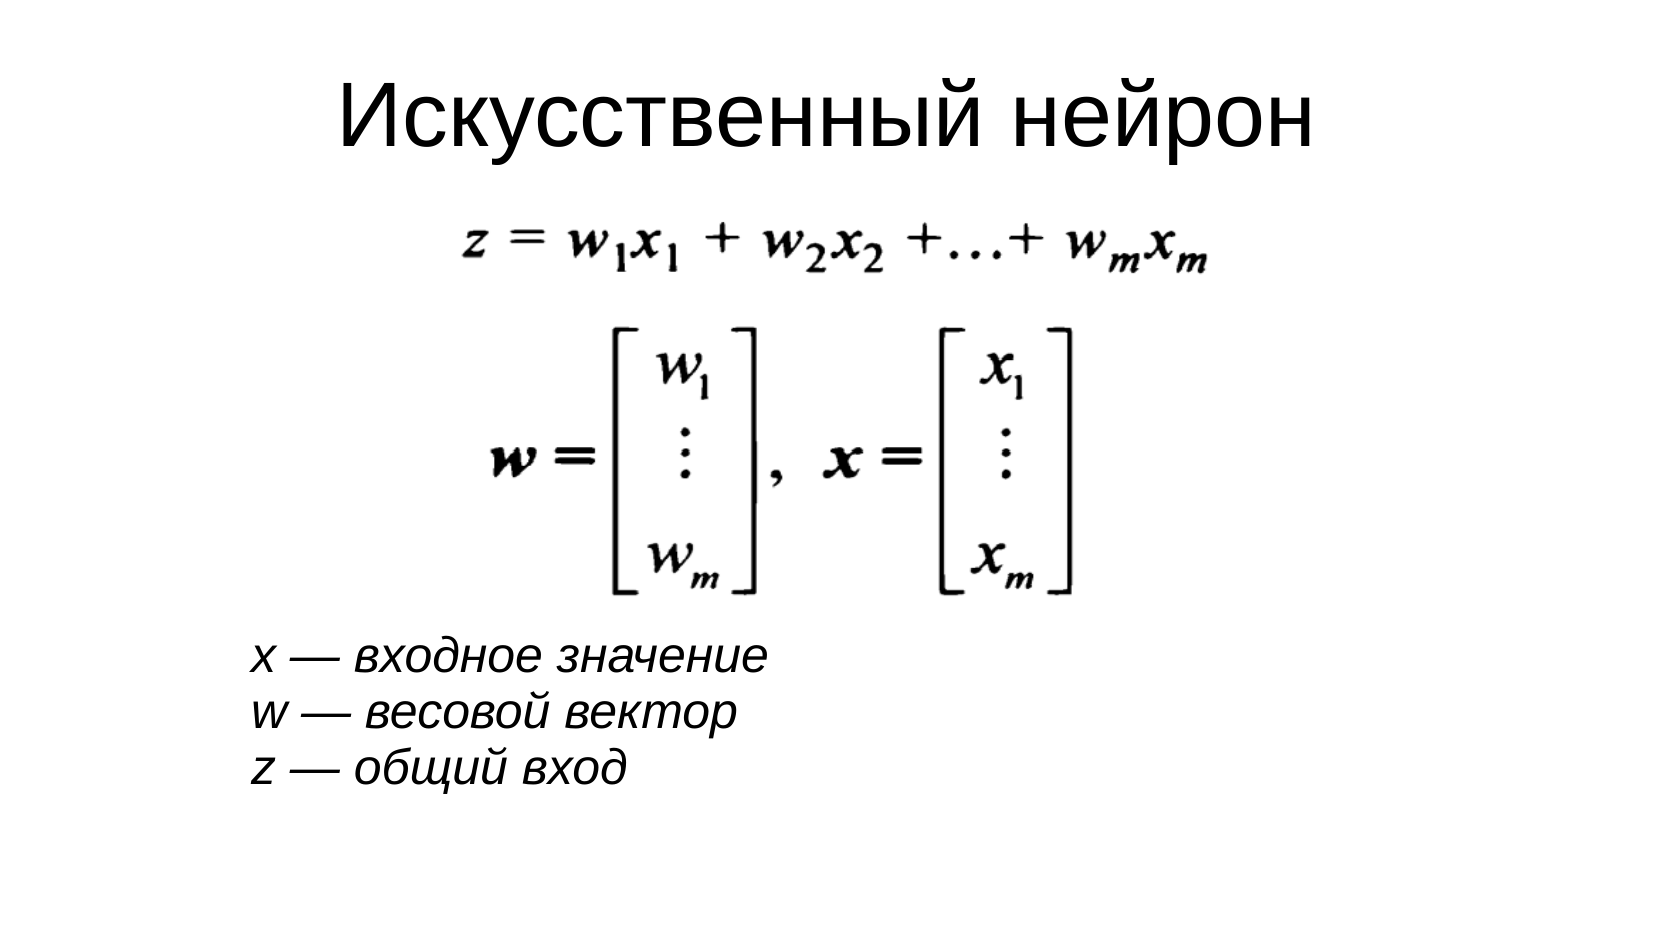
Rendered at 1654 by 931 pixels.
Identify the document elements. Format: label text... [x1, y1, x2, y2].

title Искусственный нейрон [82, 37, 1571, 193]
picture [442, 206, 1225, 619]
text_box x — входное значение w — весовой вектор z — общий вход [236, 620, 1402, 886]
